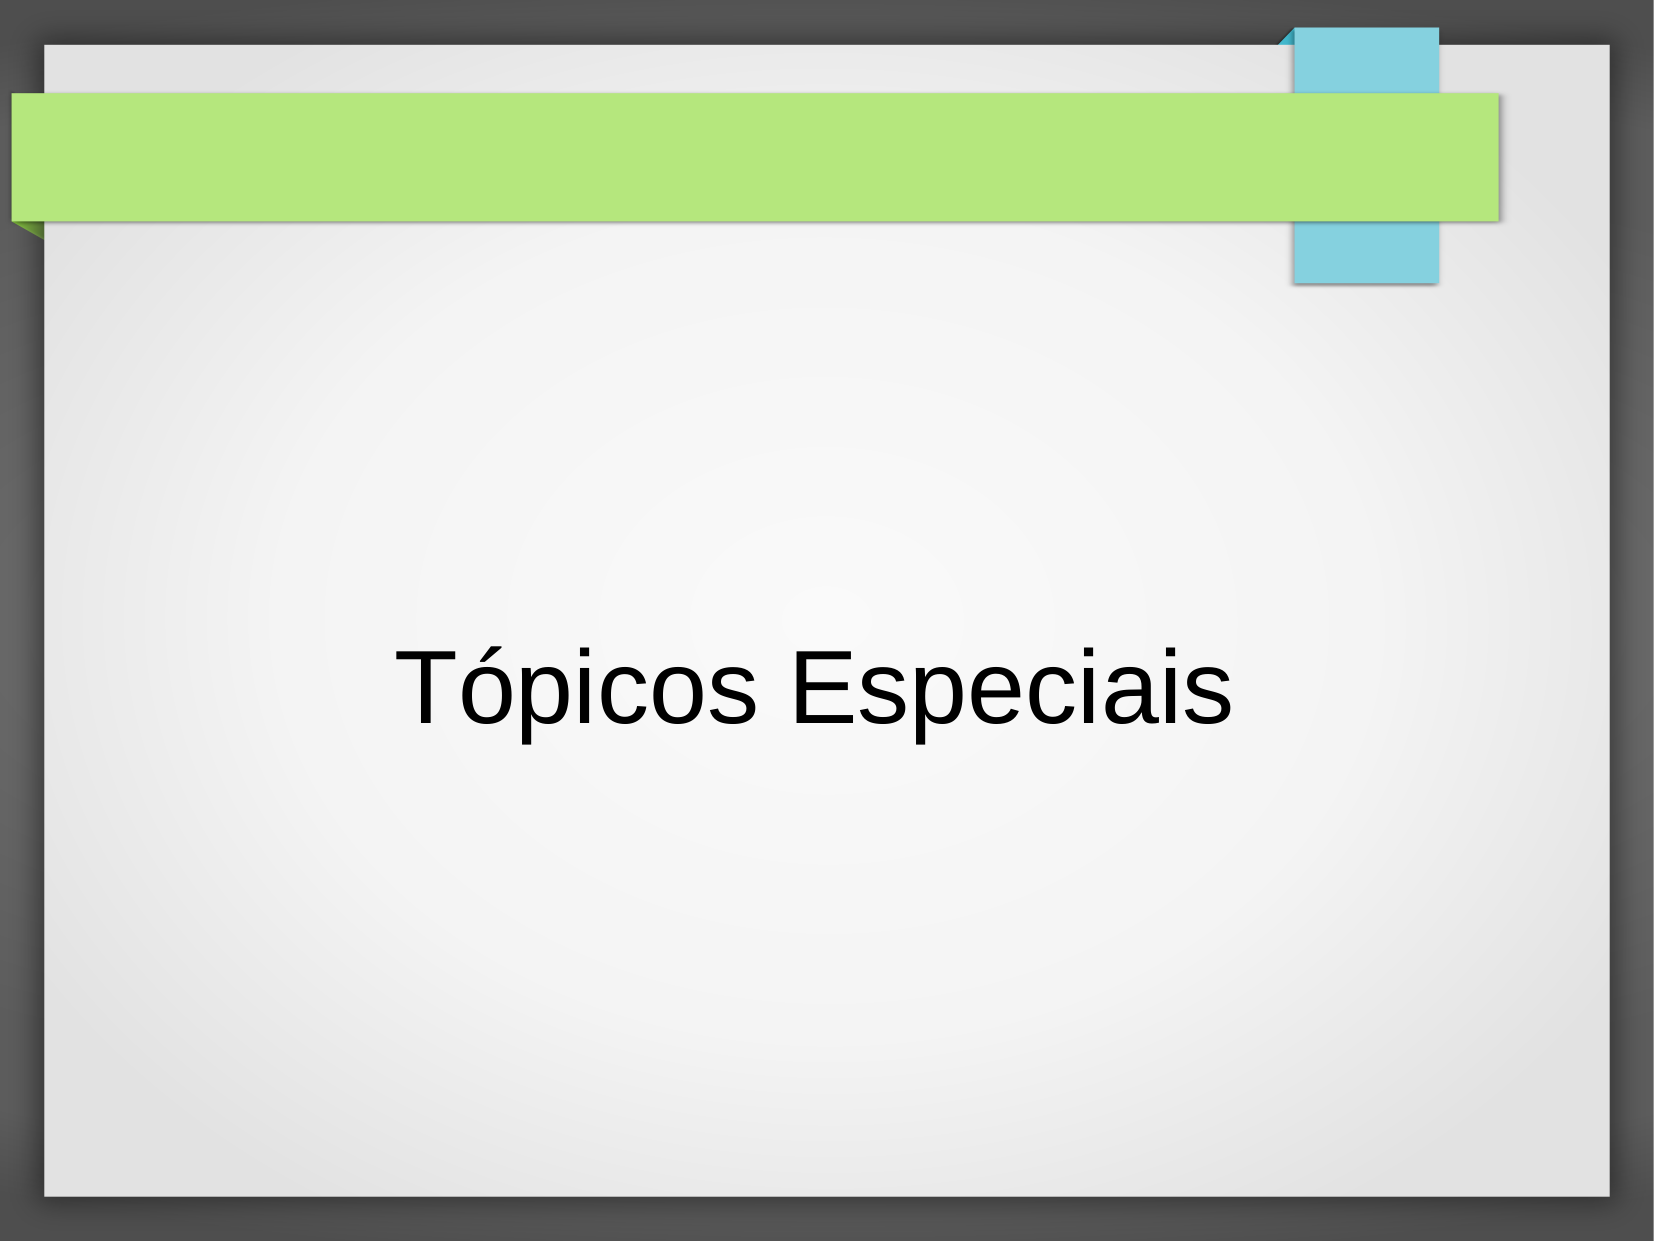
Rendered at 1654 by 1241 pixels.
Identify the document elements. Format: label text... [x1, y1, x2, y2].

picture [0, 0, 1654, 1241]
subtitle Tópicos Especiais [224, 413, 1406, 962]
